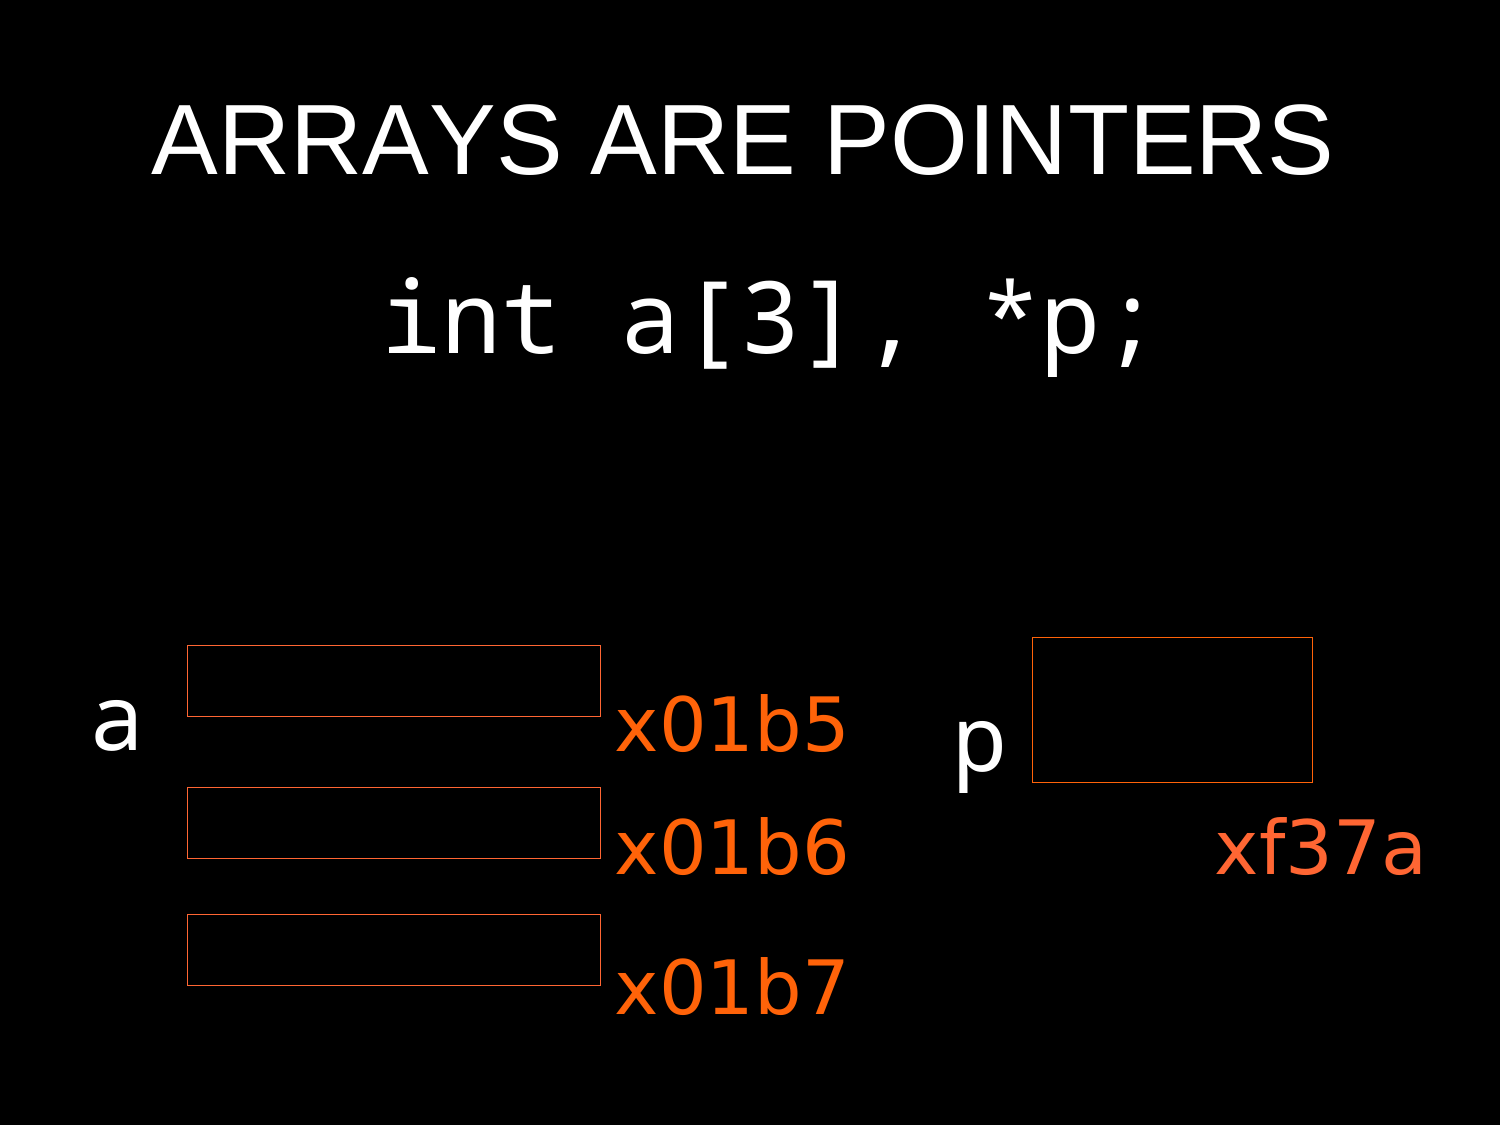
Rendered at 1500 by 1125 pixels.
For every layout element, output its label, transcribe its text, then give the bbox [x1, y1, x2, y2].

text_box x01b5 [600, 675, 938, 778]
text_box [187, 787, 601, 859]
text_box [1032, 637, 1313, 783]
list int a[3], *p; [154, 246, 1388, 1051]
text_box [187, 914, 601, 986]
title ARRAYS ARE POINTERS [75, 55, 1413, 225]
text_box xf37a [1200, 797, 1447, 901]
text_box x01b7 [600, 937, 938, 1040]
text_box [188, 645, 601, 717]
text_box p [937, 666, 1026, 789]
text_box a [75, 645, 188, 767]
text_box x01b6 [600, 797, 938, 901]
